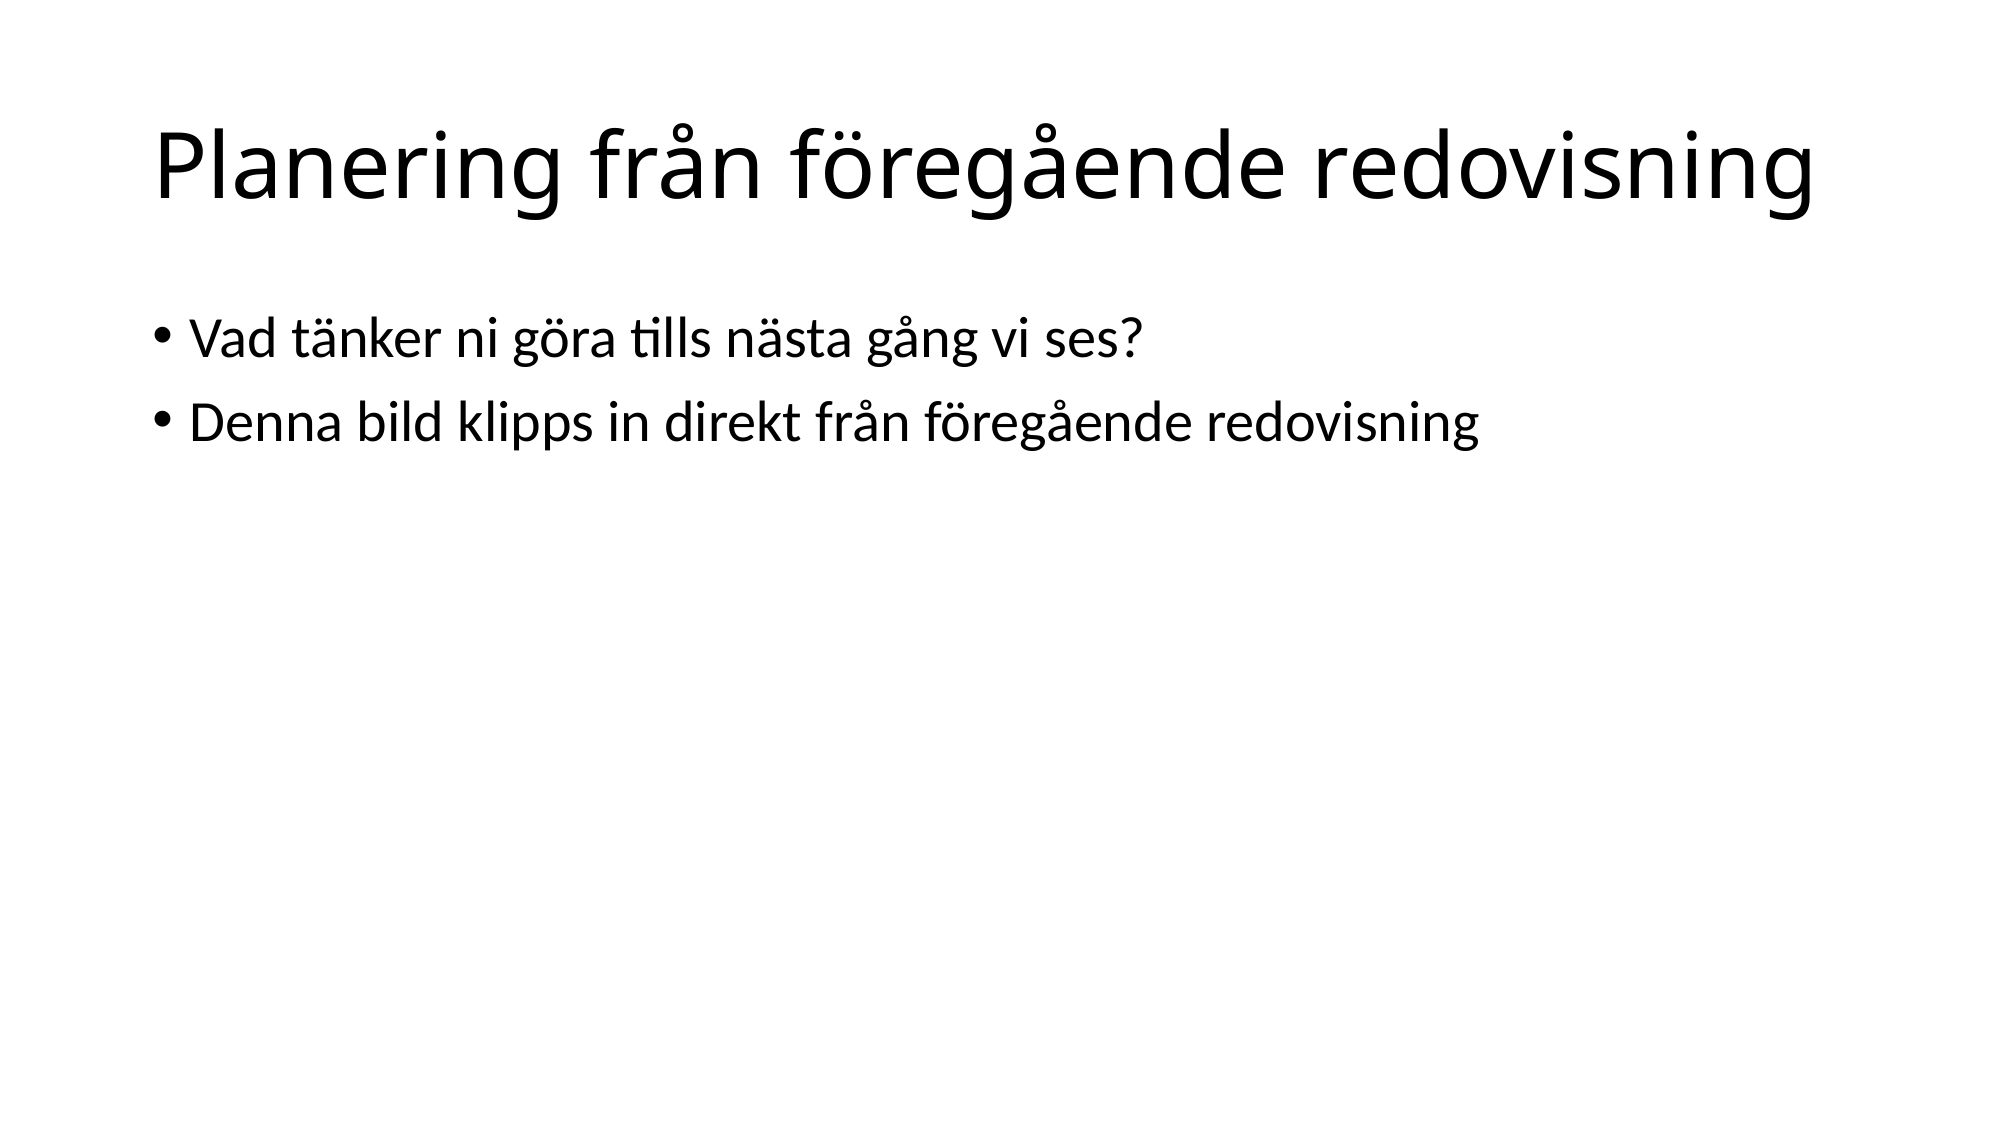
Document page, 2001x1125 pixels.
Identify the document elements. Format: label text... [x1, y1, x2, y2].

list Vad tänker ni göra tills nästa gång vi ses? Denna bild klipps in direkt från föregående redovisning [137, 299, 1863, 1014]
title Planering från föregående redovisning [137, 59, 1863, 278]
